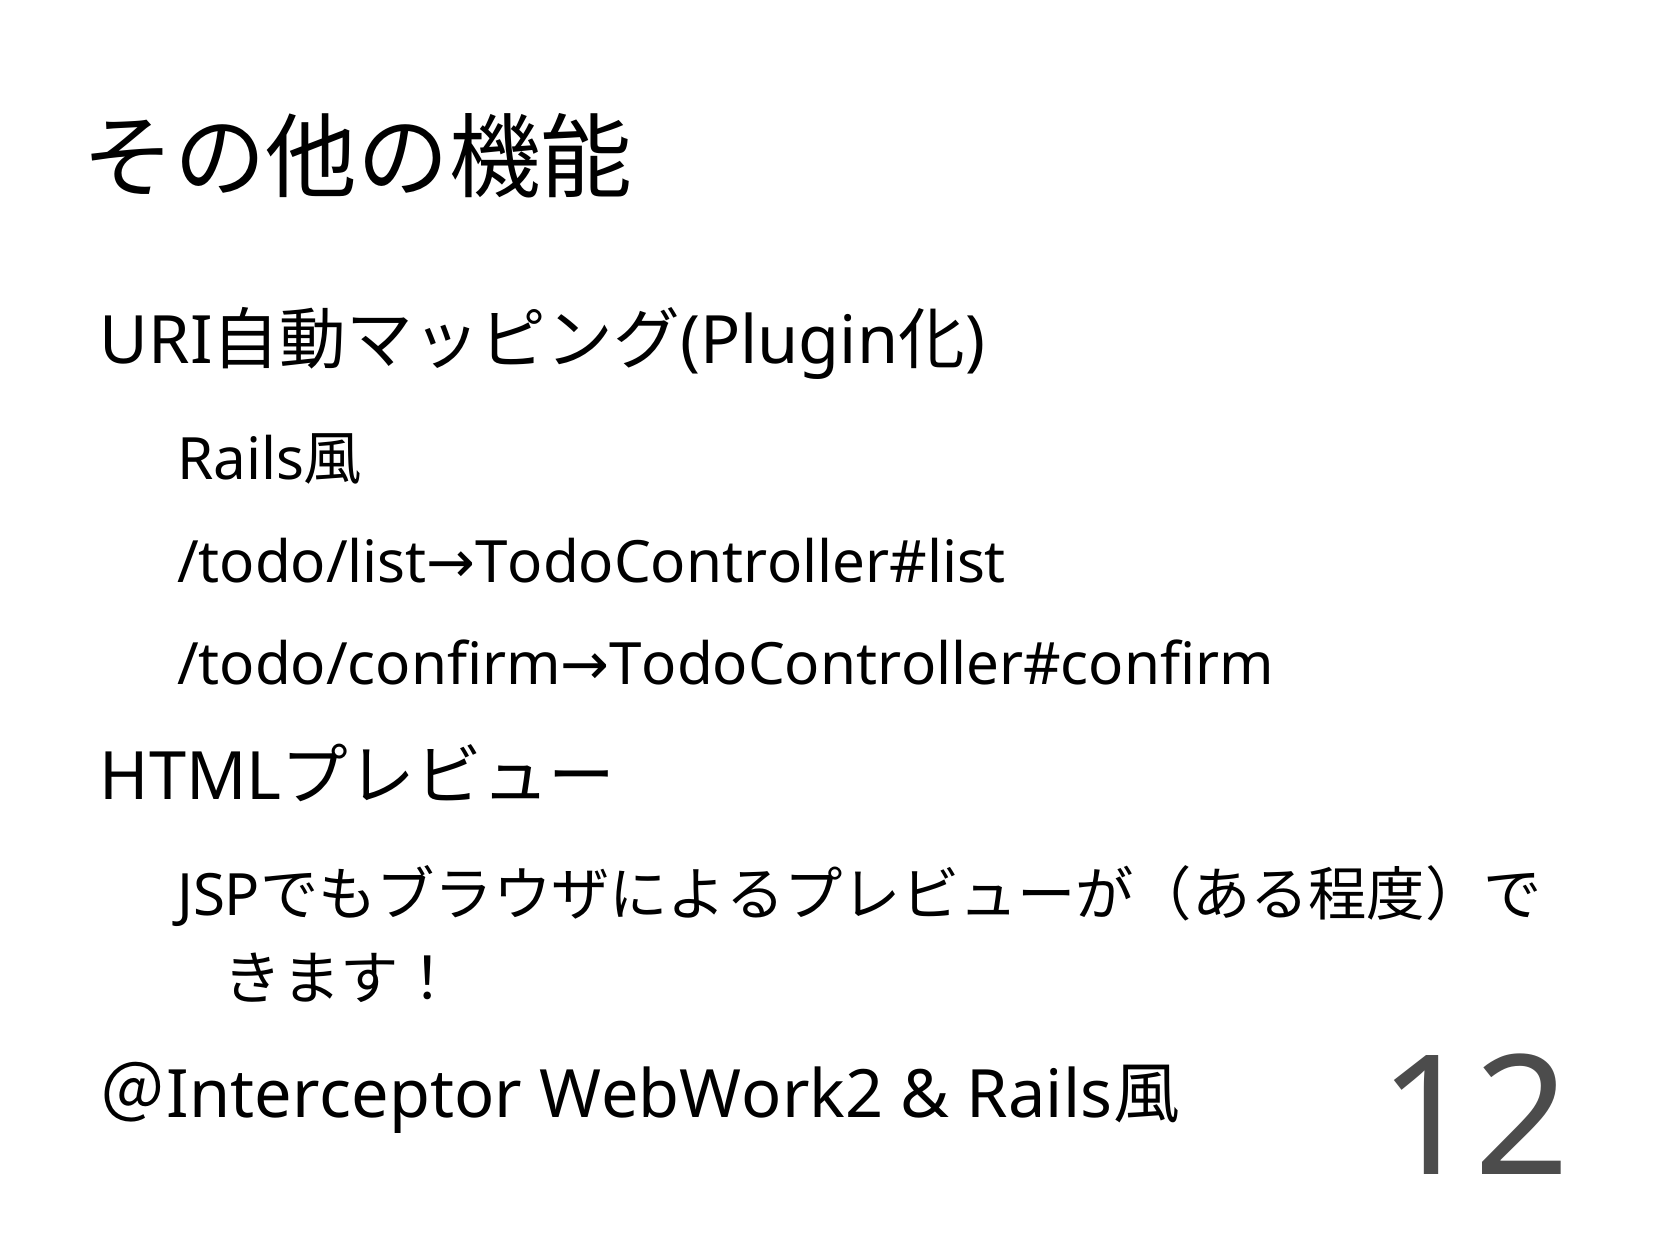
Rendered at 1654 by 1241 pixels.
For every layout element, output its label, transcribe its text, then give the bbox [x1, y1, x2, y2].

title その他の機能 [82, 48, 1571, 258]
list URI自動マッピング(Plugin化) Rails風 /todo/list→TodoController#list /todo/confirm→TodoController#confirm HTMLプレビュー JSPでもブラウザによるプレビューが（ある程度）できます！ ＠Interceptor WebWork2 & Rails風 [82, 290, 1571, 1094]
